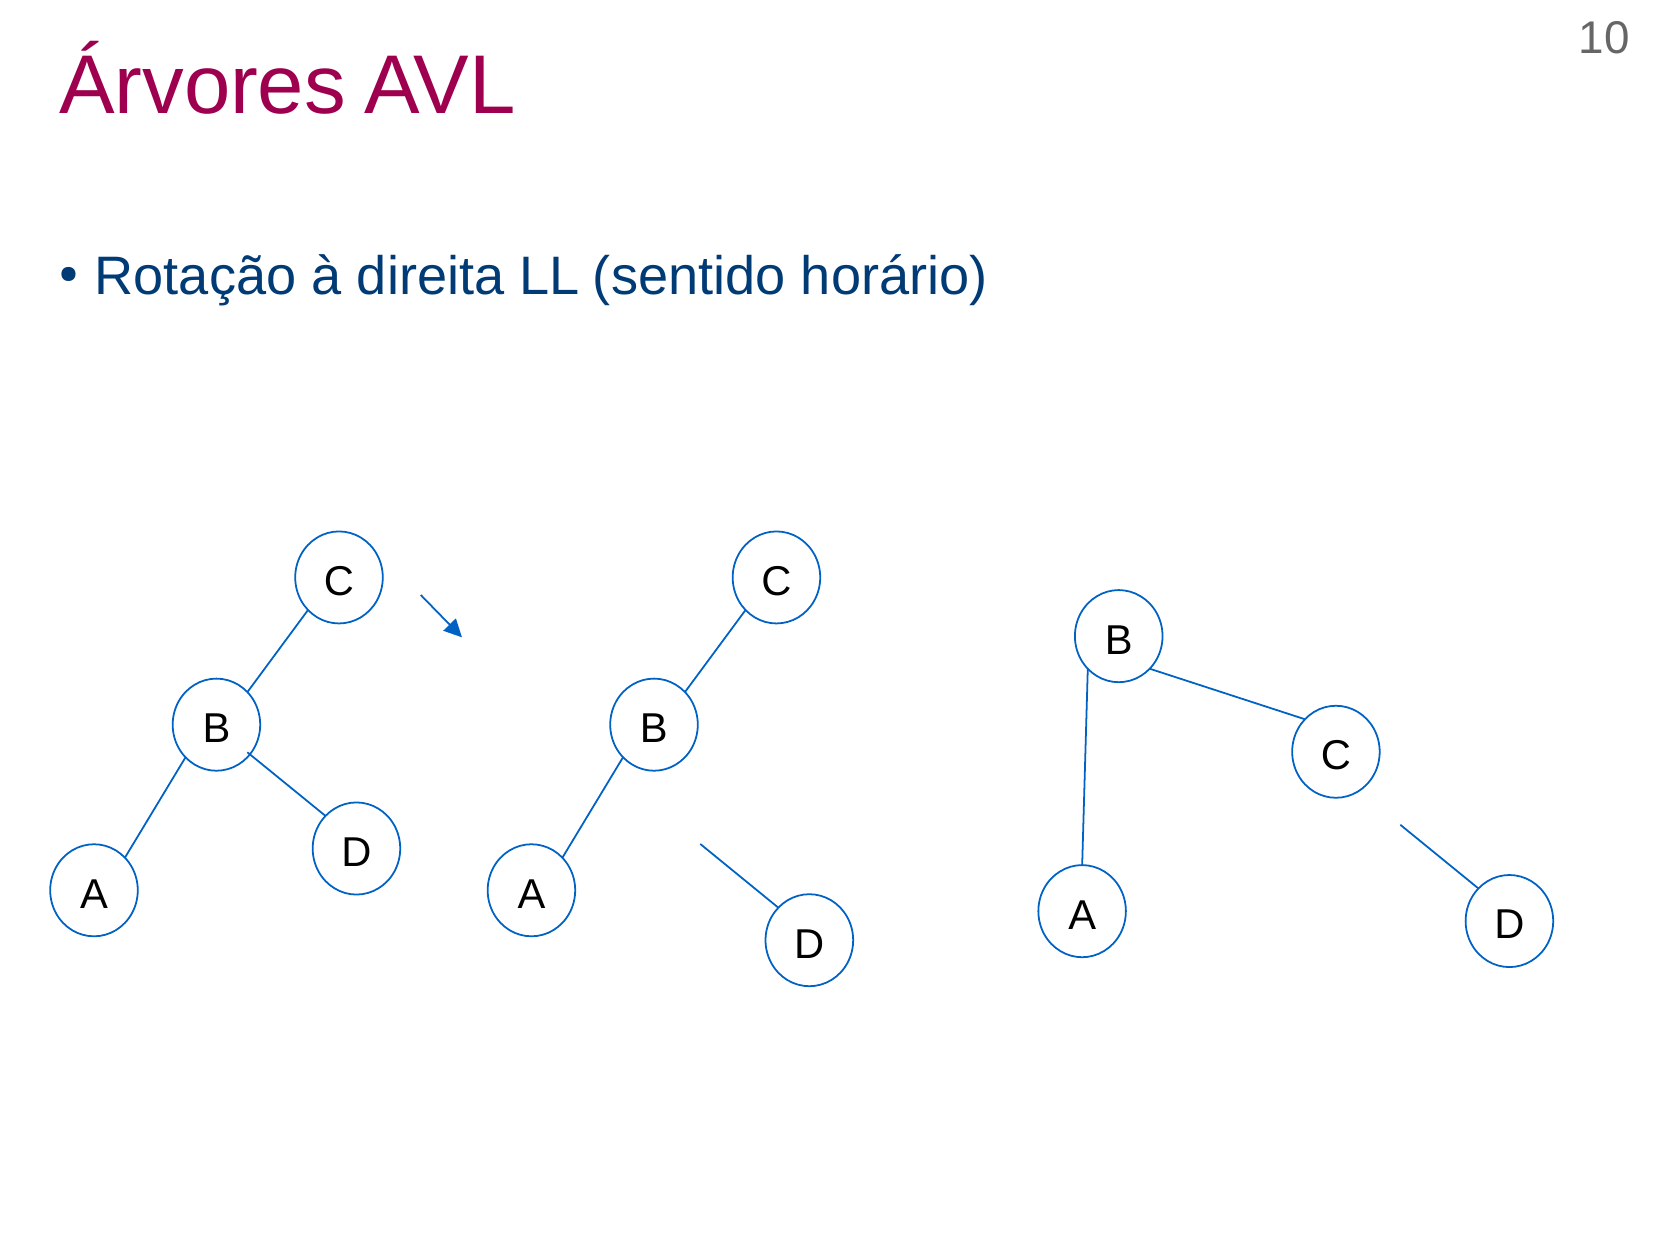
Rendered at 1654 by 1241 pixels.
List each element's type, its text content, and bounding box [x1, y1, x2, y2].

text_box C [295, 531, 383, 624]
text_box D [765, 894, 854, 987]
text_box B [172, 678, 261, 771]
text_box D [1465, 875, 1554, 968]
text_box A [487, 844, 576, 937]
text_box D [312, 802, 401, 895]
text_box C [732, 531, 821, 624]
text_box A [1038, 865, 1126, 958]
text_box C [1292, 705, 1380, 798]
title Árvores AVL [59, 29, 1595, 148]
text_box B [1074, 590, 1163, 683]
text_box A [50, 844, 138, 937]
text_box B [610, 678, 698, 771]
list Rotação à direita LL (sentido horário) [59, 236, 1595, 1211]
